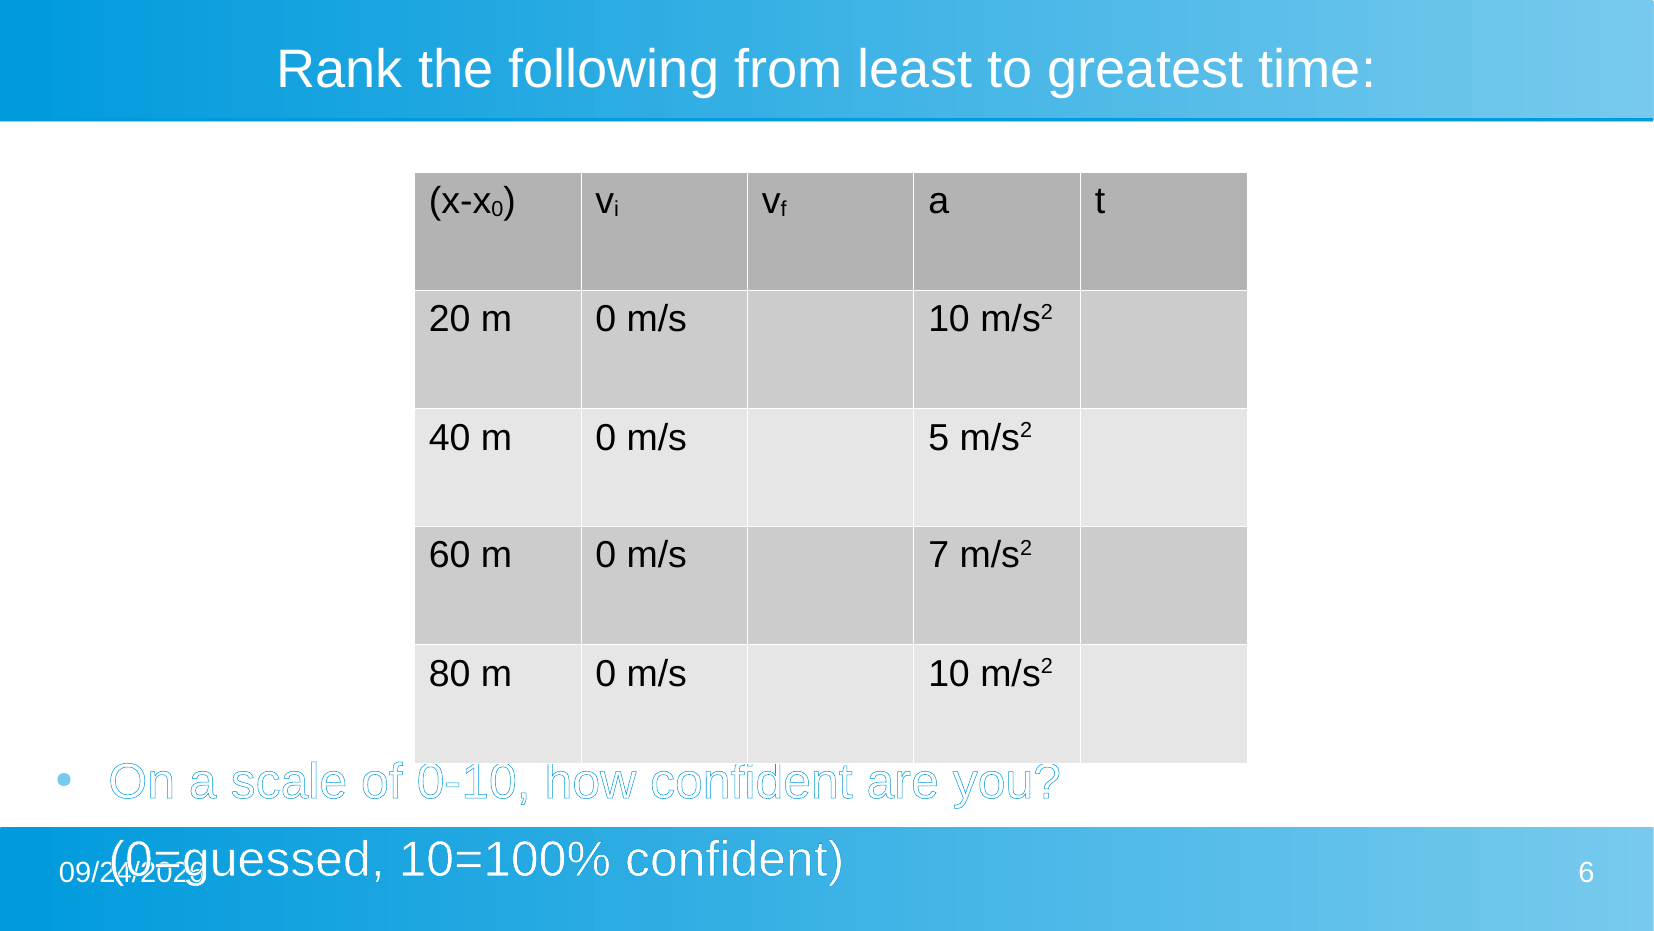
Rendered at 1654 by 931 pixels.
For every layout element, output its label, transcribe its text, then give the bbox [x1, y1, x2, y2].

table_cell 80 m [415, 645, 581, 763]
table_header (x-x0) [415, 173, 581, 290]
table_cell 5 m/s2 [914, 409, 1080, 526]
table_cell 0 m/s [582, 527, 747, 644]
table_cell 0 m/s [582, 645, 747, 763]
table_cell 40 m [415, 409, 581, 526]
title Rank the following from least to greatest time: [59, 8, 1595, 130]
table_cell 0 m/s [582, 291, 747, 408]
list On a scale of 0-10, how confident are you? (0=guessed, 10=100% confident) [37, 675, 1573, 931]
table_cell 0 m/s [582, 409, 747, 526]
table_cell [1081, 645, 1247, 763]
table_cell [748, 645, 913, 763]
table_cell 60 m [415, 527, 581, 644]
table_cell [748, 291, 913, 408]
table_cell [1081, 409, 1247, 526]
table_header t [1081, 173, 1247, 290]
table_cell [1081, 527, 1247, 644]
table_cell [1081, 291, 1247, 408]
table_header vi [582, 173, 747, 290]
table_cell [748, 527, 913, 644]
table_cell [748, 409, 913, 526]
table_header a [914, 173, 1080, 290]
table_cell 10 m/s2 [914, 645, 1080, 763]
table_cell 20 m [415, 291, 581, 408]
table_cell 7 m/s2 [914, 527, 1080, 644]
table_cell 10 m/s2 [914, 291, 1080, 408]
table_header vf [748, 173, 913, 290]
